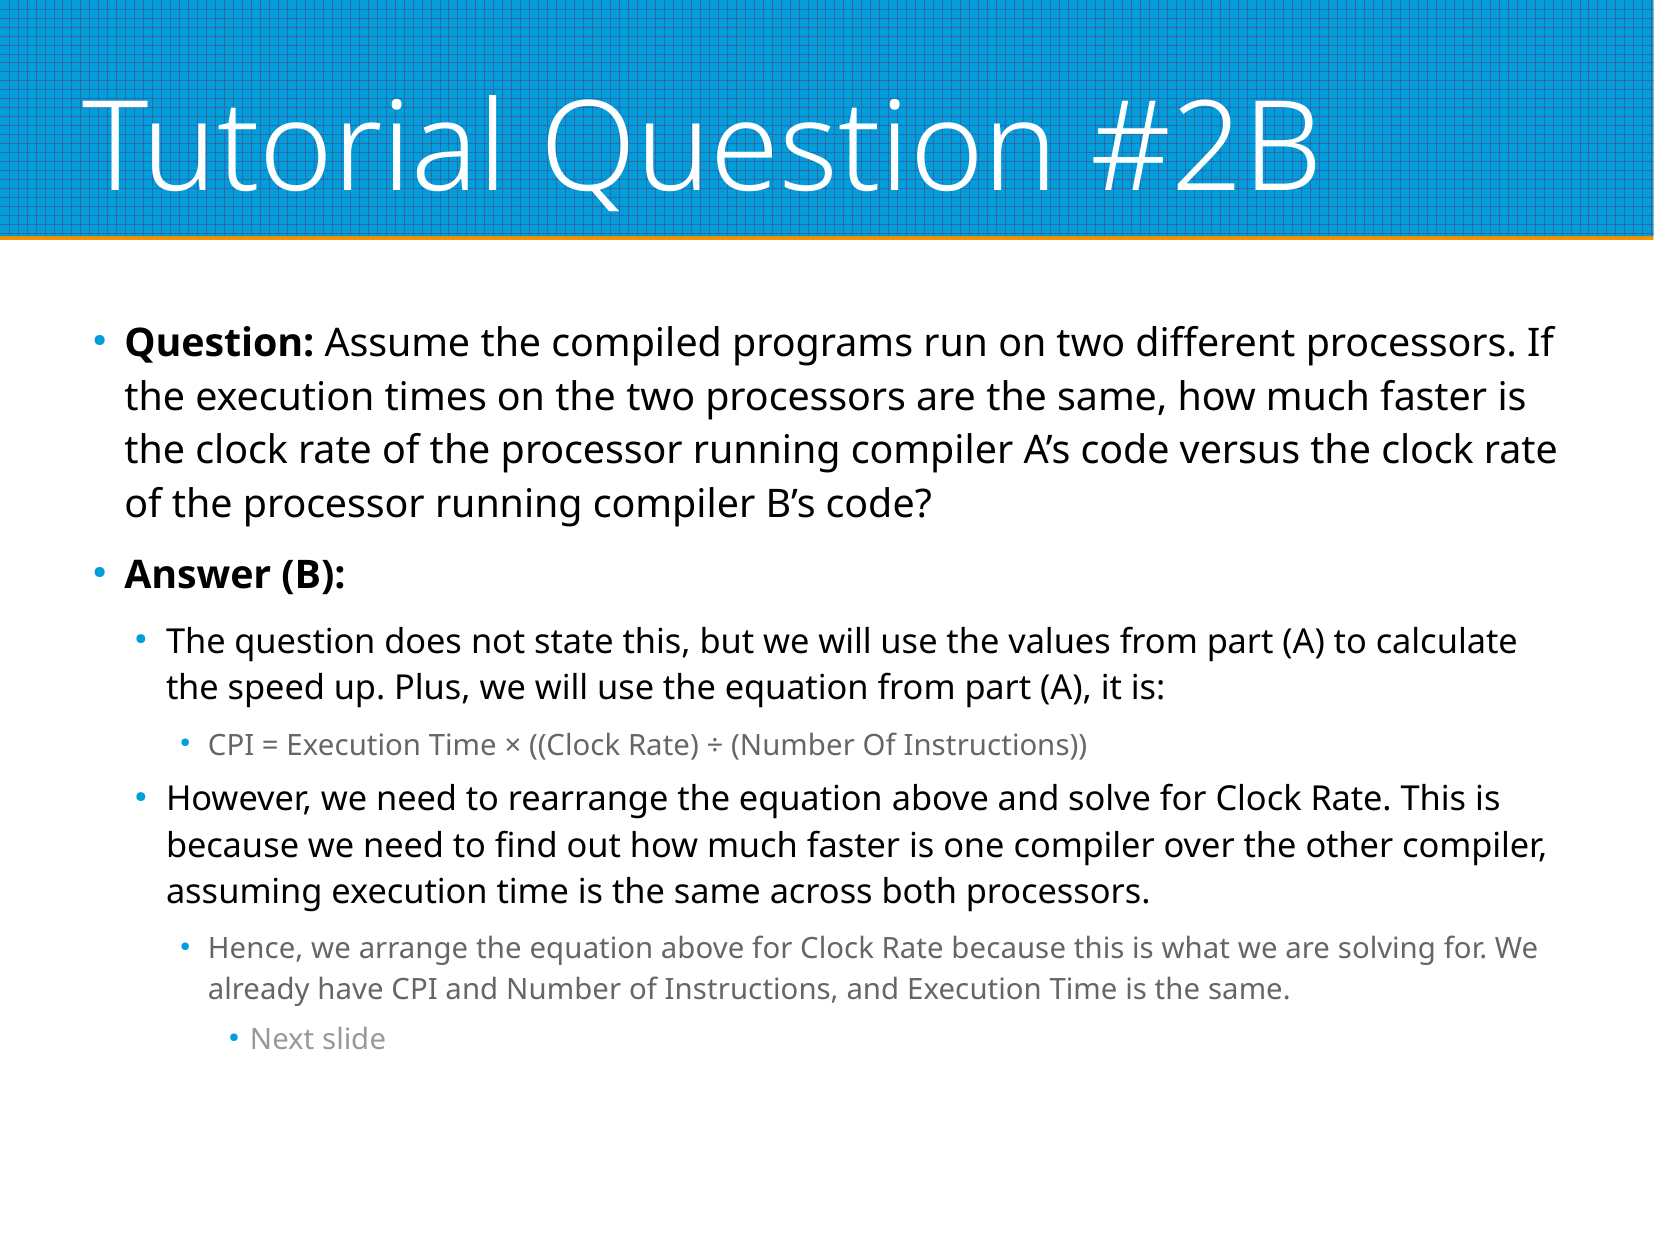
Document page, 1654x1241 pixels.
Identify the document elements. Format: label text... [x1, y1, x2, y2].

title Tutorial Question #2B [82, 19, 1571, 227]
list Question: Assume the compiled programs run on two different processors. If the execution times on the two processors are the same, how much faster is the clock rate of the processor running compiler A’s code versus the clock rate of the processor running compiler B’s code? Answer (B): The question does not state this, but we will use the values from part (A) to calculate the speed up. Plus, we will use the equation from part (A), it is: CPI = Execution Time × ((Clock Rate) ÷ (Number Of Instructions)) However, we need to rearrange the equation above and solve for Clock Rate. This is because we need to find out how much faster is one compiler over the other compiler, assuming execution time is the same across both processors. Hence, we arrange the equation above for Clock Rate because this is what we are solving for. We already have CPI and Number of Instructions, and Execution Time is the same. Next slide [82, 314, 1563, 1081]
